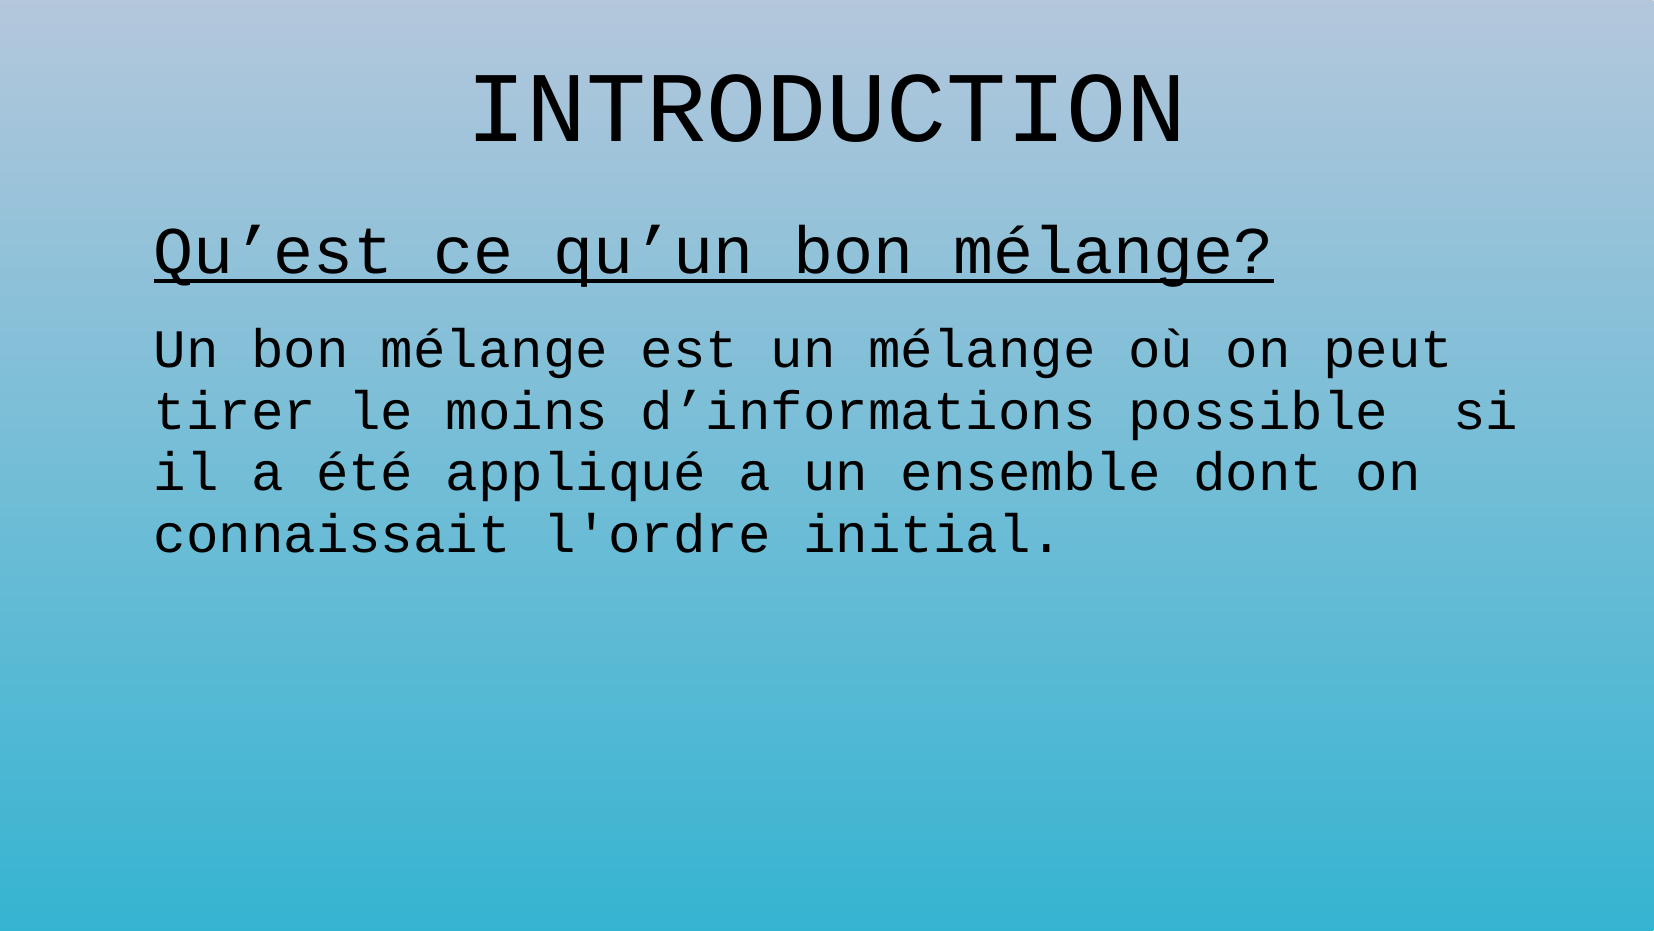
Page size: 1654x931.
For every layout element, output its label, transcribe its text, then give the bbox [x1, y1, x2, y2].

list Qu’est ce qu’un bon mélange? Un bon mélange est un mélange où on peut tirer le moins d’informations possible si il a été appliqué a un ensemble dont on connaissait l'ordre initial. [82, 217, 1571, 758]
title INTRODUCTION [82, 37, 1571, 193]
